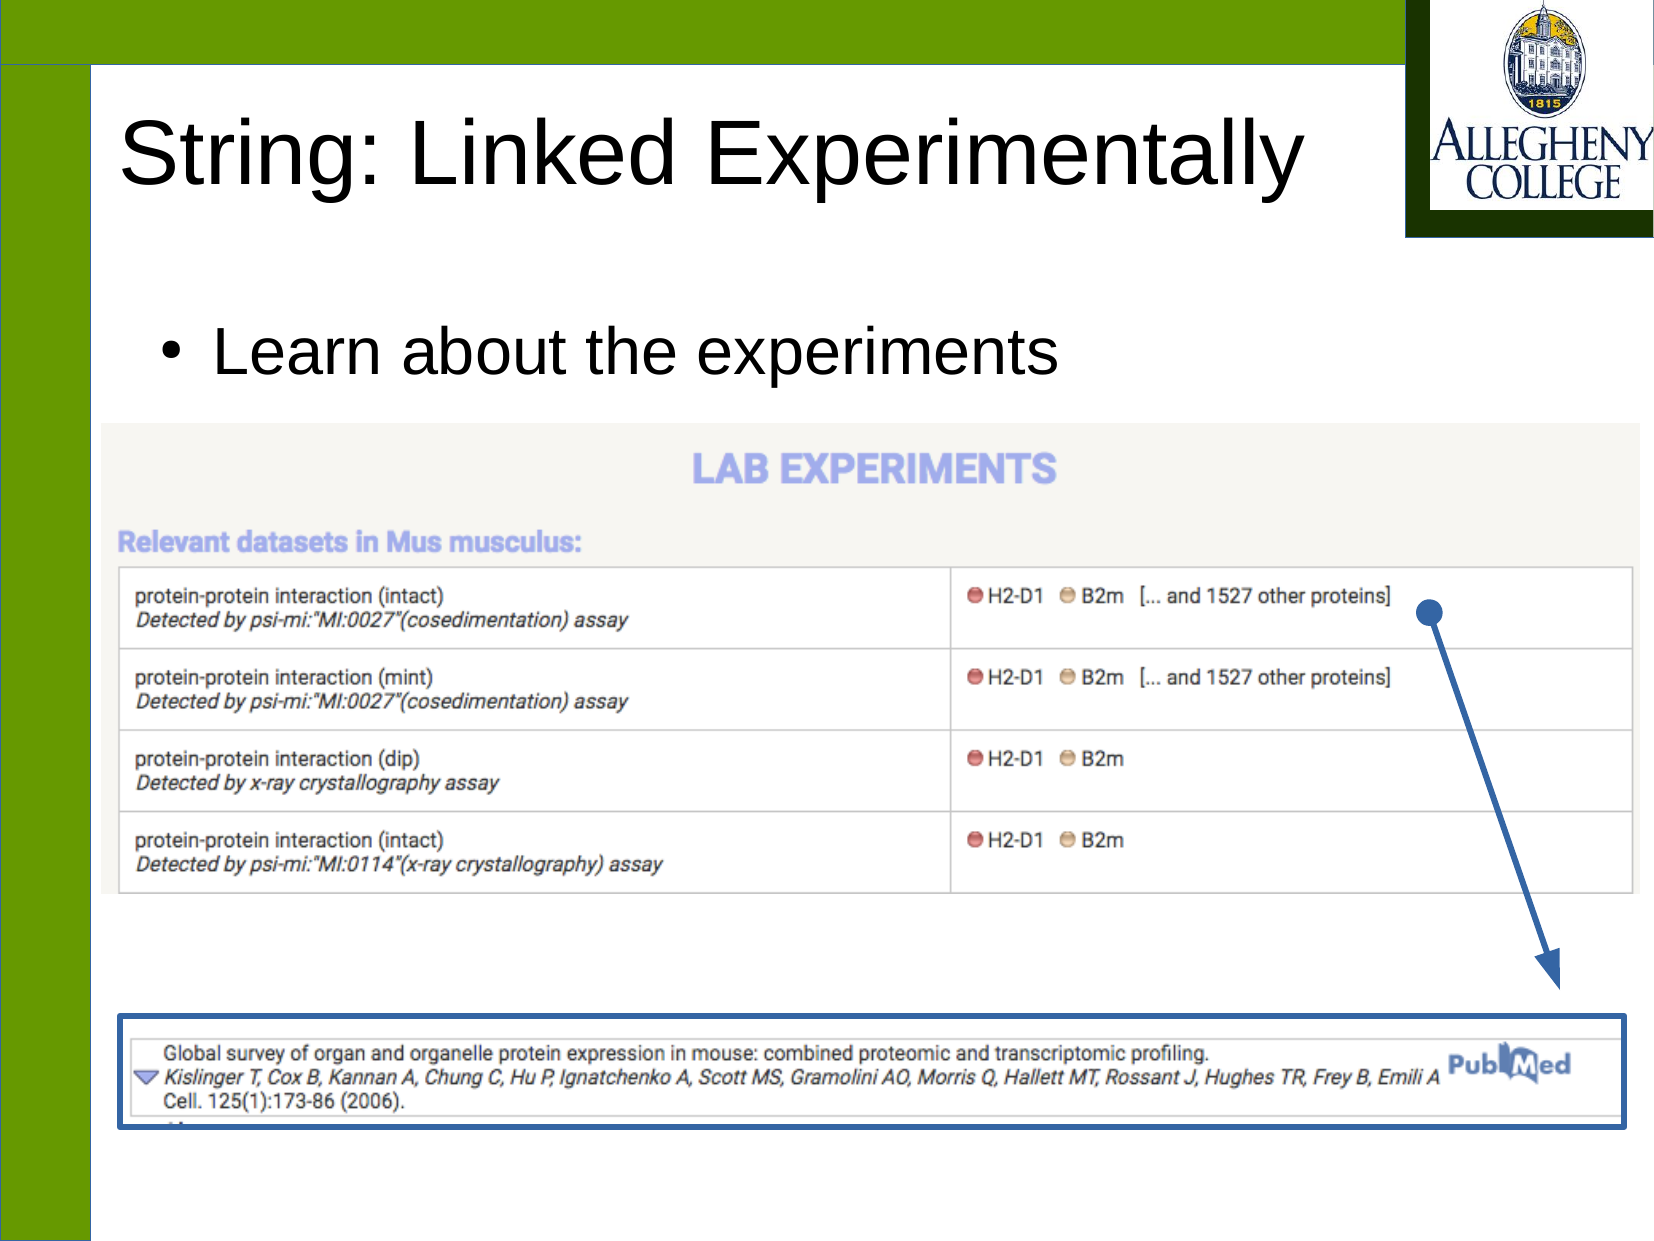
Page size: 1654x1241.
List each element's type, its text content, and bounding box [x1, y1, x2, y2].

title String: Linked Experimentally [91, 65, 1415, 257]
picture [101, 423, 1640, 894]
list Learn about the experiments [141, 313, 1561, 391]
text_box [0, 0, 1654, 1241]
picture [1430, 0, 1654, 210]
picture [122, 1018, 1622, 1124]
